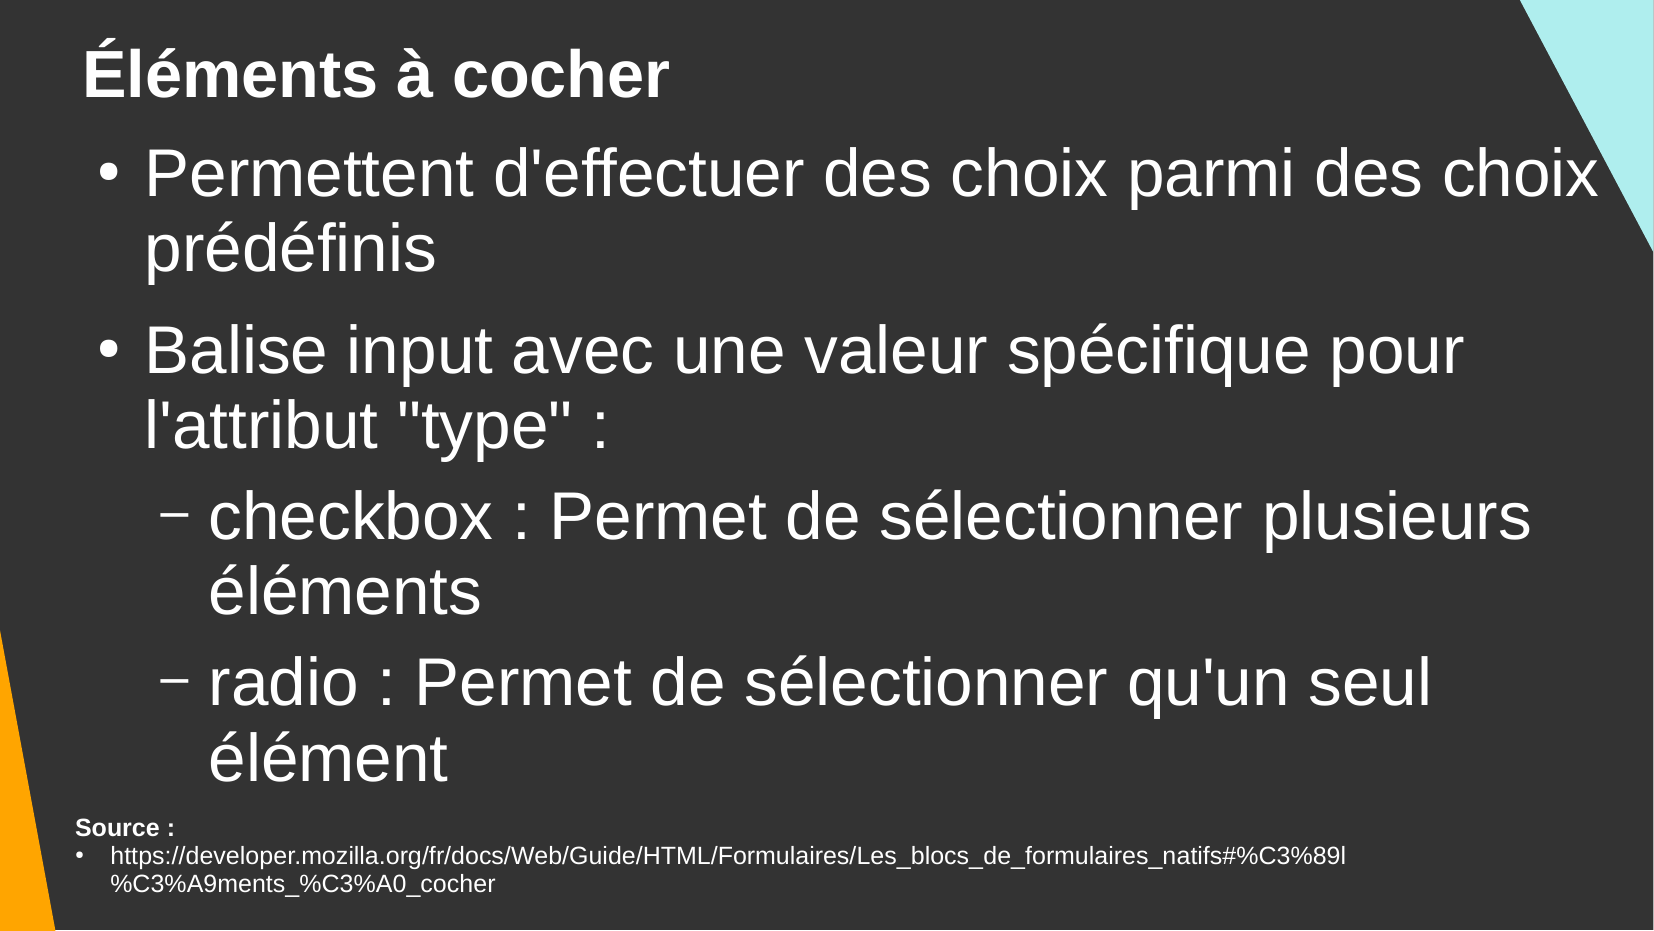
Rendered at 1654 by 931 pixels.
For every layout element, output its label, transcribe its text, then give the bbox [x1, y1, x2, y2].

text_box [0, 630, 56, 931]
text_box Source : https://developer.mozilla.org/fr/docs/Web/Guide/HTML/Formulaires/Les_blocs_de_formulaires_natifs#%C3%89l%C3%A9ments_%C3%A0_cocher [60, 806, 1546, 905]
title Éléments à cocher [82, 37, 1571, 114]
text_box [1519, 0, 1654, 254]
list Permettent d'effectuer des choix parmi des choix prédéfinis Balise input avec une valeur spécifique pour l'attribut "type" : checkbox : Permet de sélectionner plusieurs éléments radio : Permet de sélectionner qu'un seul élément [80, 135, 1605, 798]
